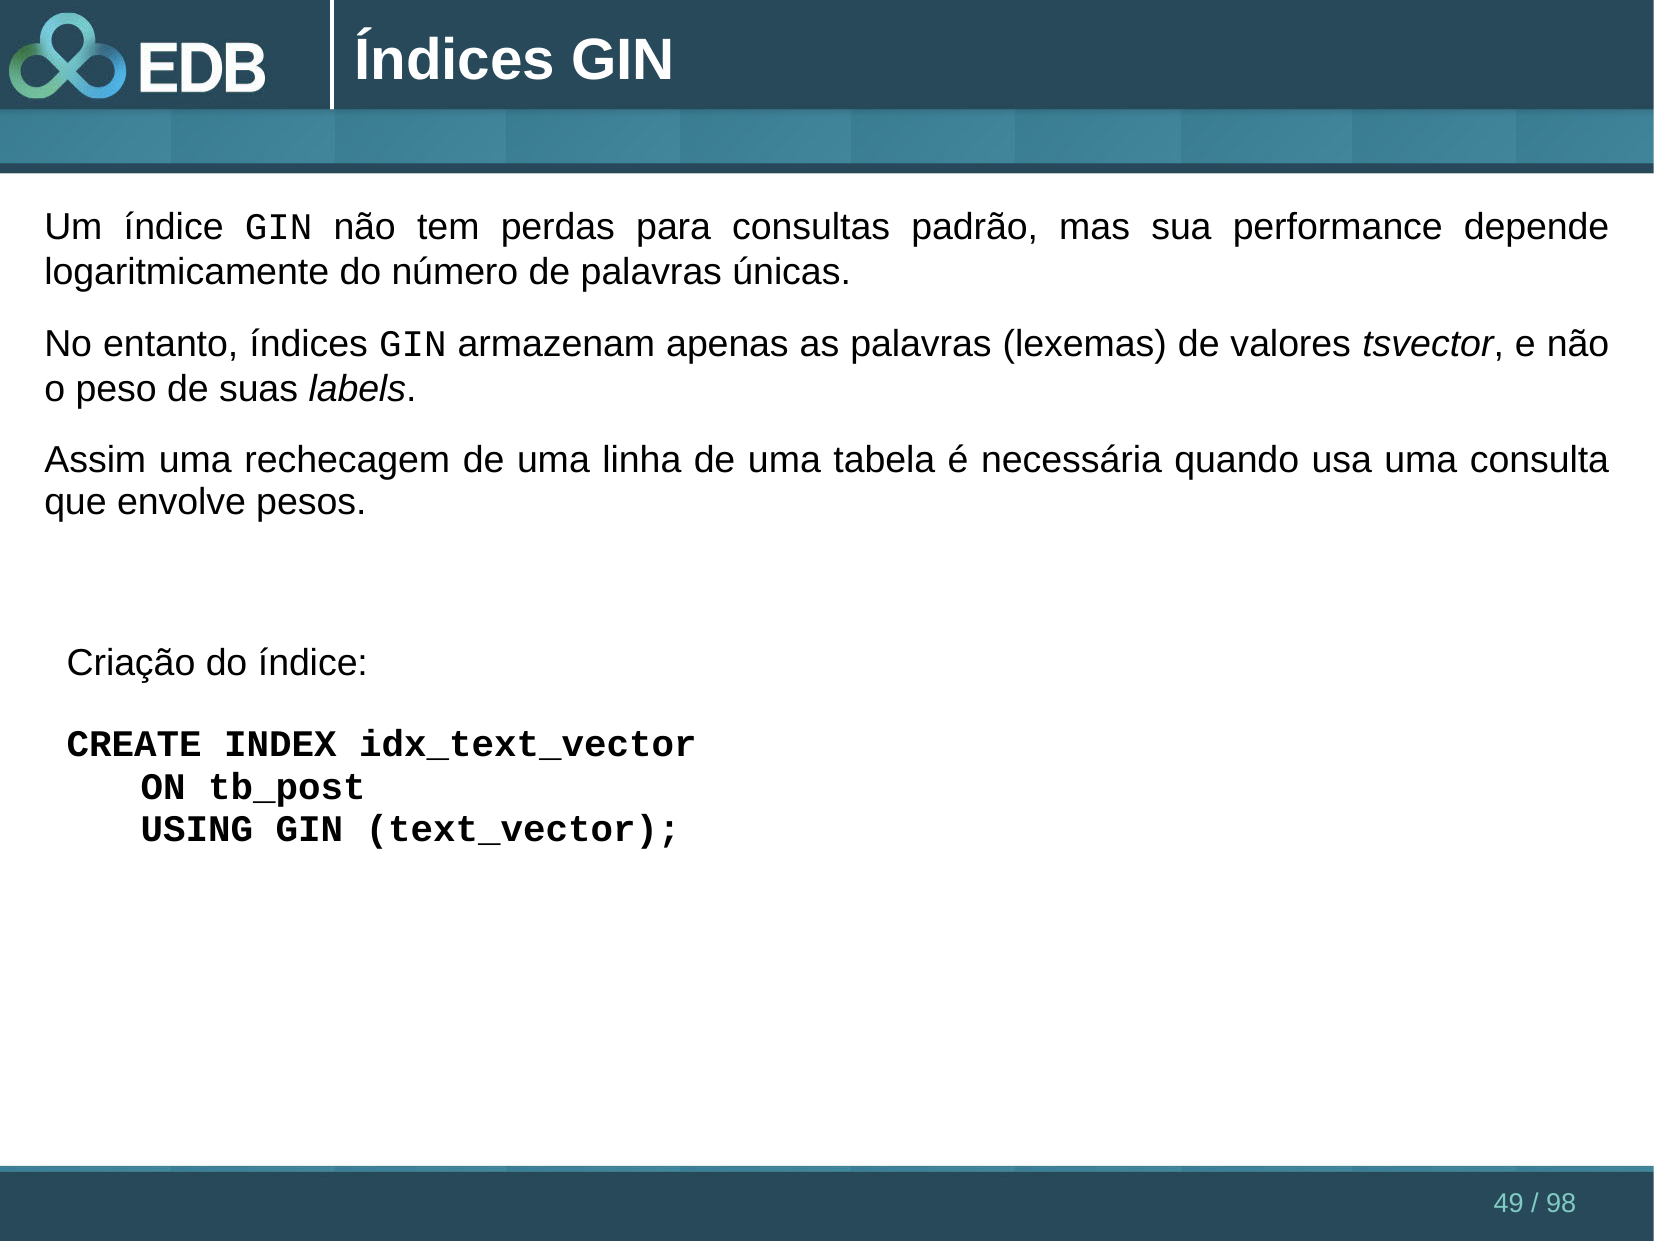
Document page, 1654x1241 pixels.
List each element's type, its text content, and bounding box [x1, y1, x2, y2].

picture [0, 0, 1654, 1241]
text_box Criação do índice: CREATE INDEX idx_text_vector ON tb_post USING GIN (text_vector); [51, 634, 739, 861]
title Índices GIN [354, 0, 1625, 125]
text_box Um índice GIN não tem perdas para consultas padrão, mas sua performance depende logaritmicamente do número de palavras únicas. No entanto, índices GIN armazenam apenas as palavras (lexemas) de valores tsvector, e não o peso de suas labels. Assim uma rechecagem de uma linha de uma tabela é necessária quando usa uma consulta que envolve pesos. [29, 197, 1625, 768]
